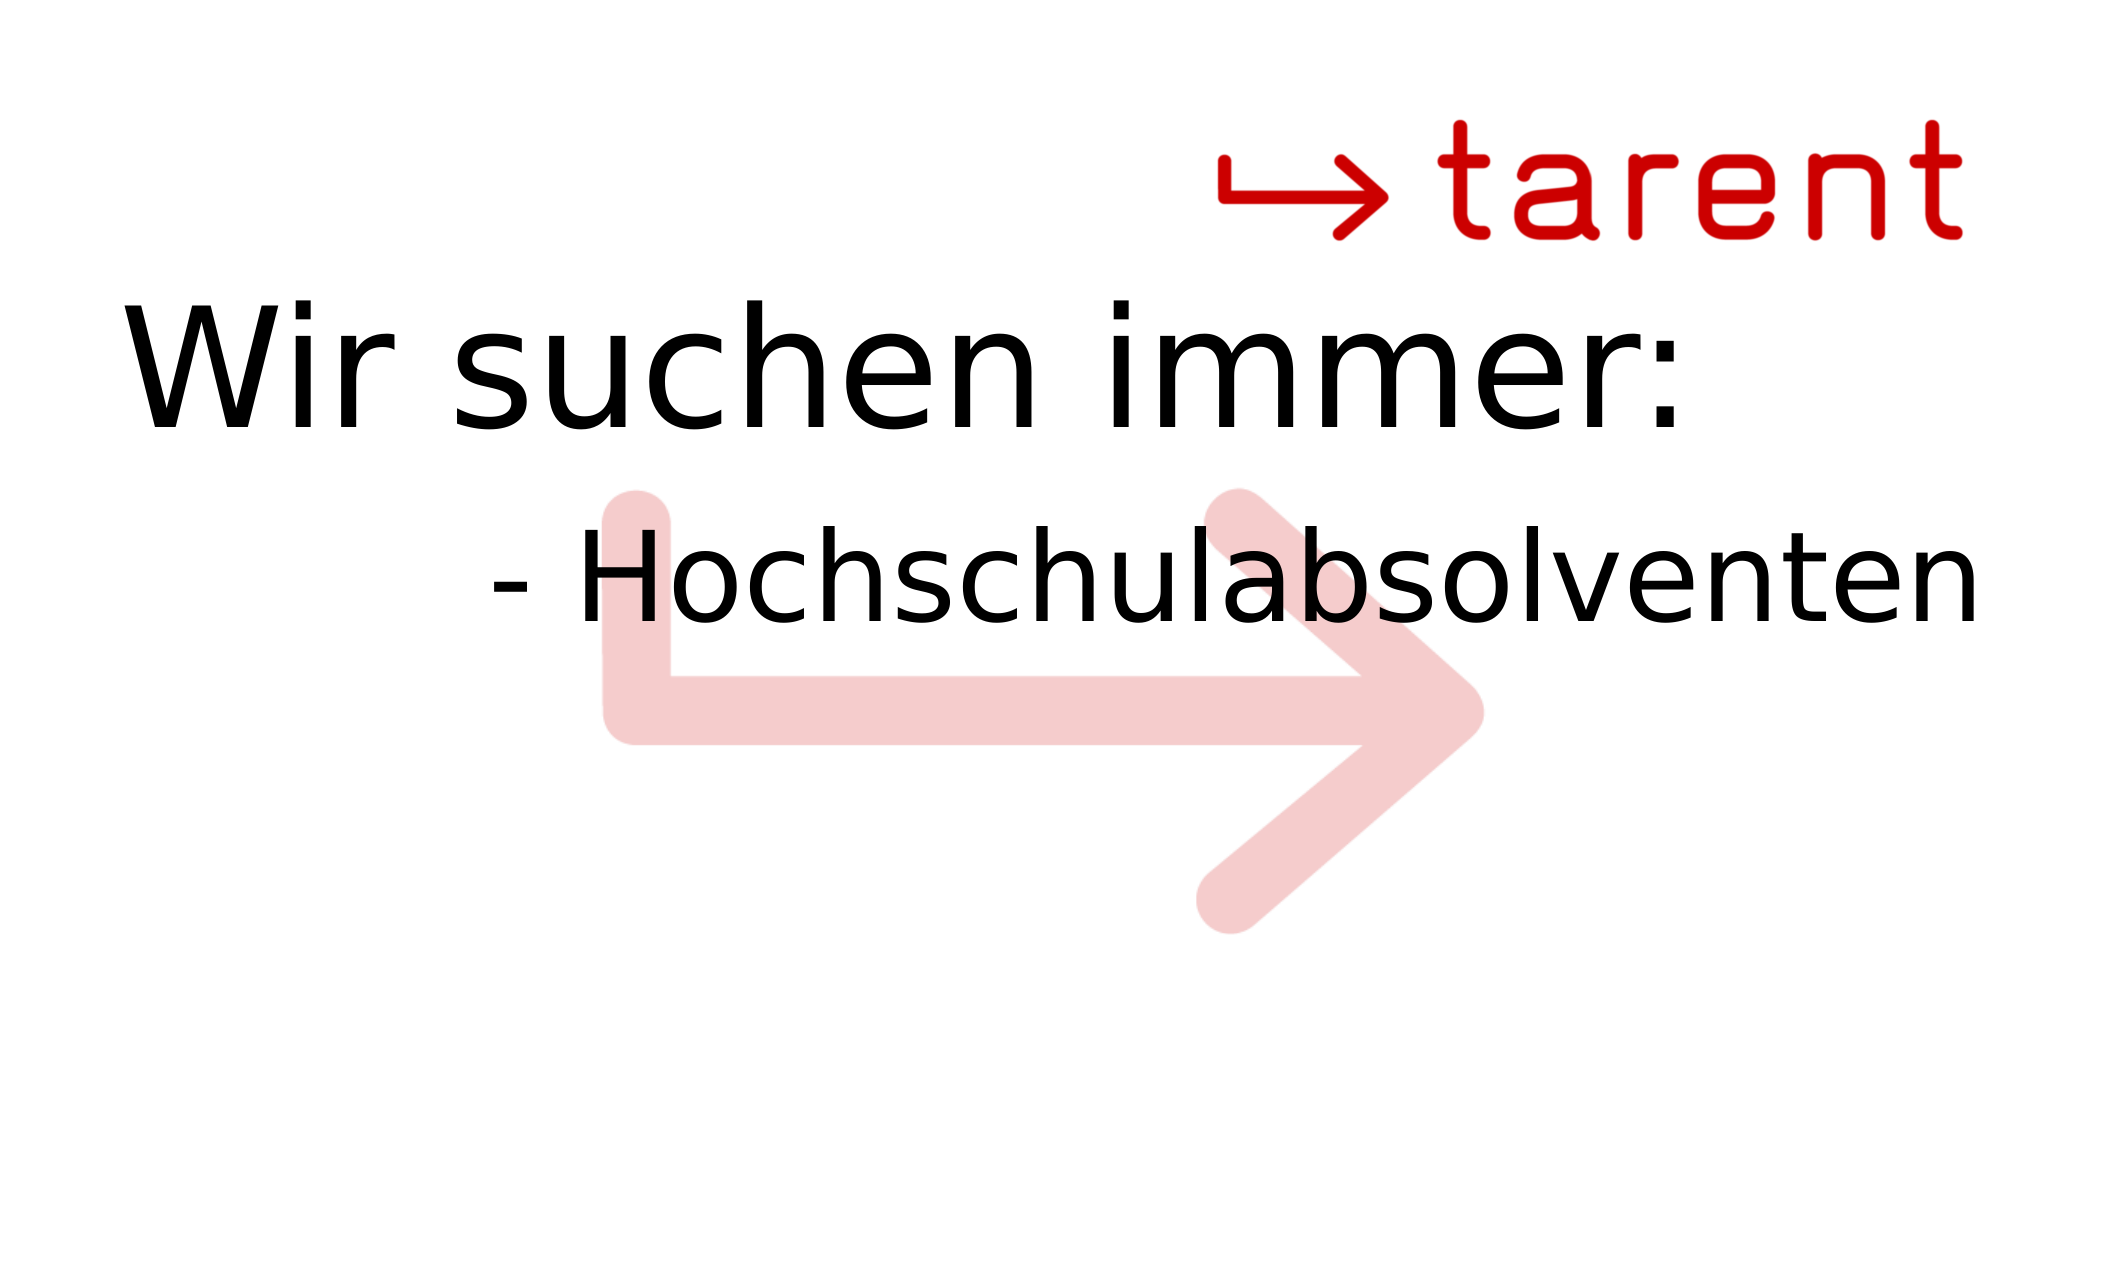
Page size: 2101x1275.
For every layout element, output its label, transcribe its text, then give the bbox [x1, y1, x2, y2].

text_box Wir suchen immer: - Hochschulabsolventen [104, 265, 2042, 983]
picture [1216, 118, 1964, 242]
